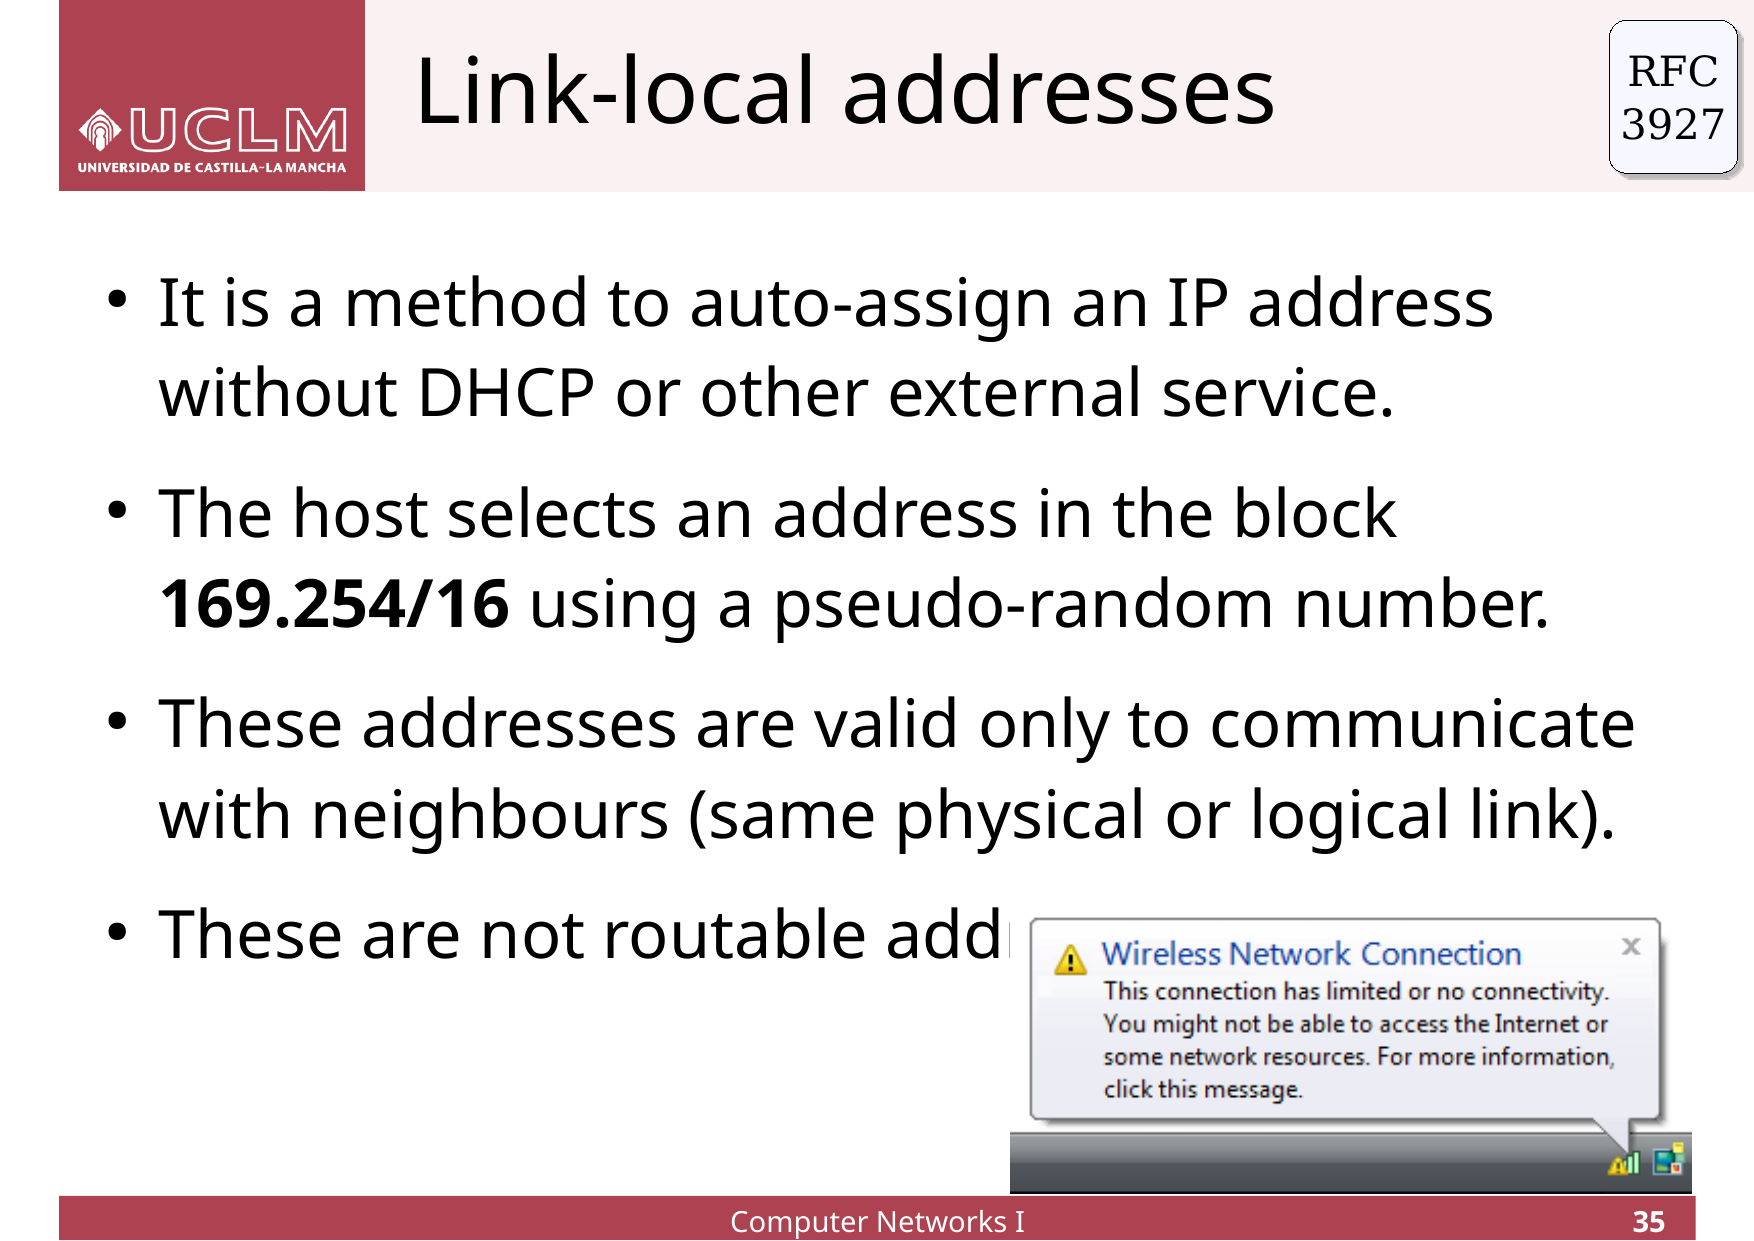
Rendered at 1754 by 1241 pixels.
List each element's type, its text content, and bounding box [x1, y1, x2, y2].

text_box RFC 3927 [1609, 20, 1738, 174]
list It is a method to auto-assign an IP address without DHCP or other external service. The host selects an address in the block 169.254/16 using a pseudo-random number. These addresses are valid only to communicate with neighbours (same physical or logical link). These are not routable address. [87, 254, 1667, 1158]
title Link-local addresses [413, 0, 1667, 198]
picture [59, 0, 365, 191]
picture [1010, 898, 1692, 1195]
